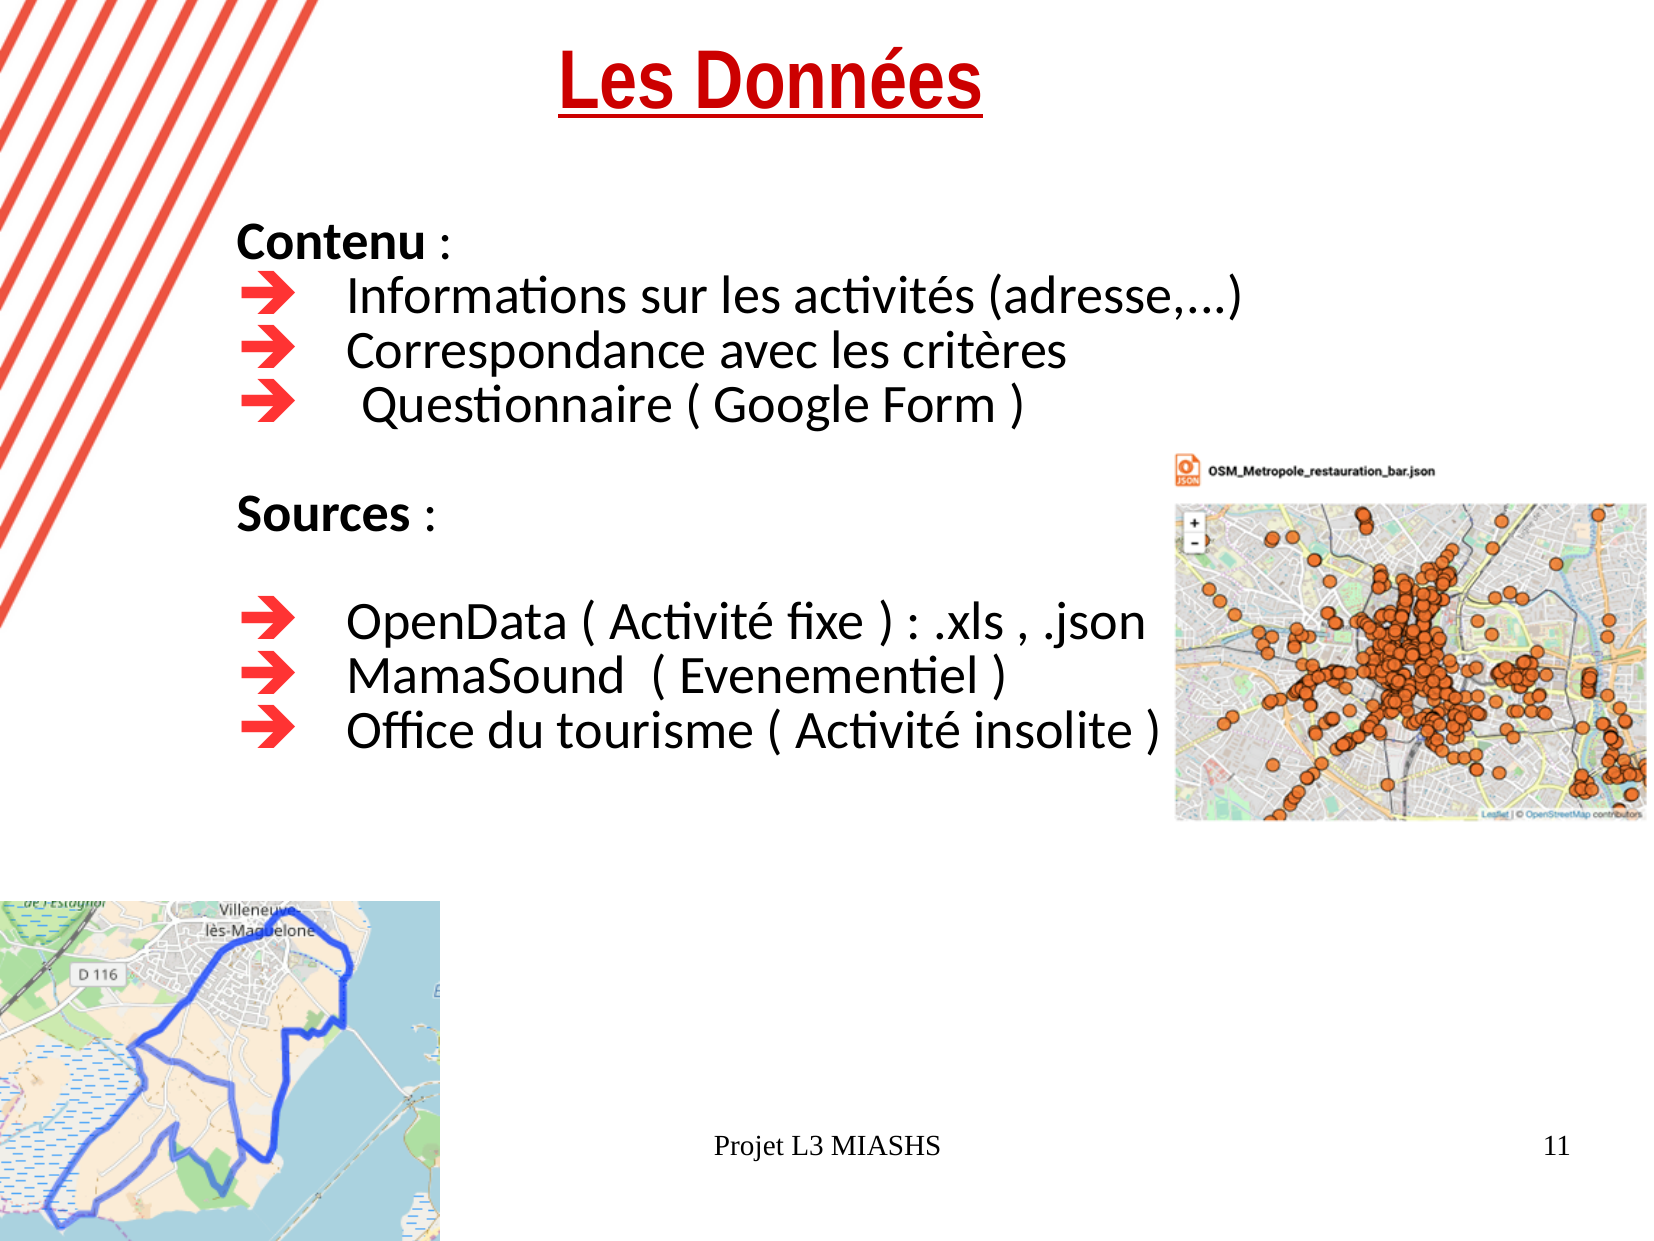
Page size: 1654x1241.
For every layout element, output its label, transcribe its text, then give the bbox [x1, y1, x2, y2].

picture [0, 0, 1654, 1241]
text_box Les Données [543, 23, 1276, 157]
text_box Contenu : Informations sur les activités (adresse,...) Correspondance avec les critères Questionnaire ( Google Form ) Sources : OpenData ( Activité fixe ) : .xls , .json MamaSound ( Evenementiel ) Office du tourisme ( Activité insolite ) [221, 157, 1616, 902]
